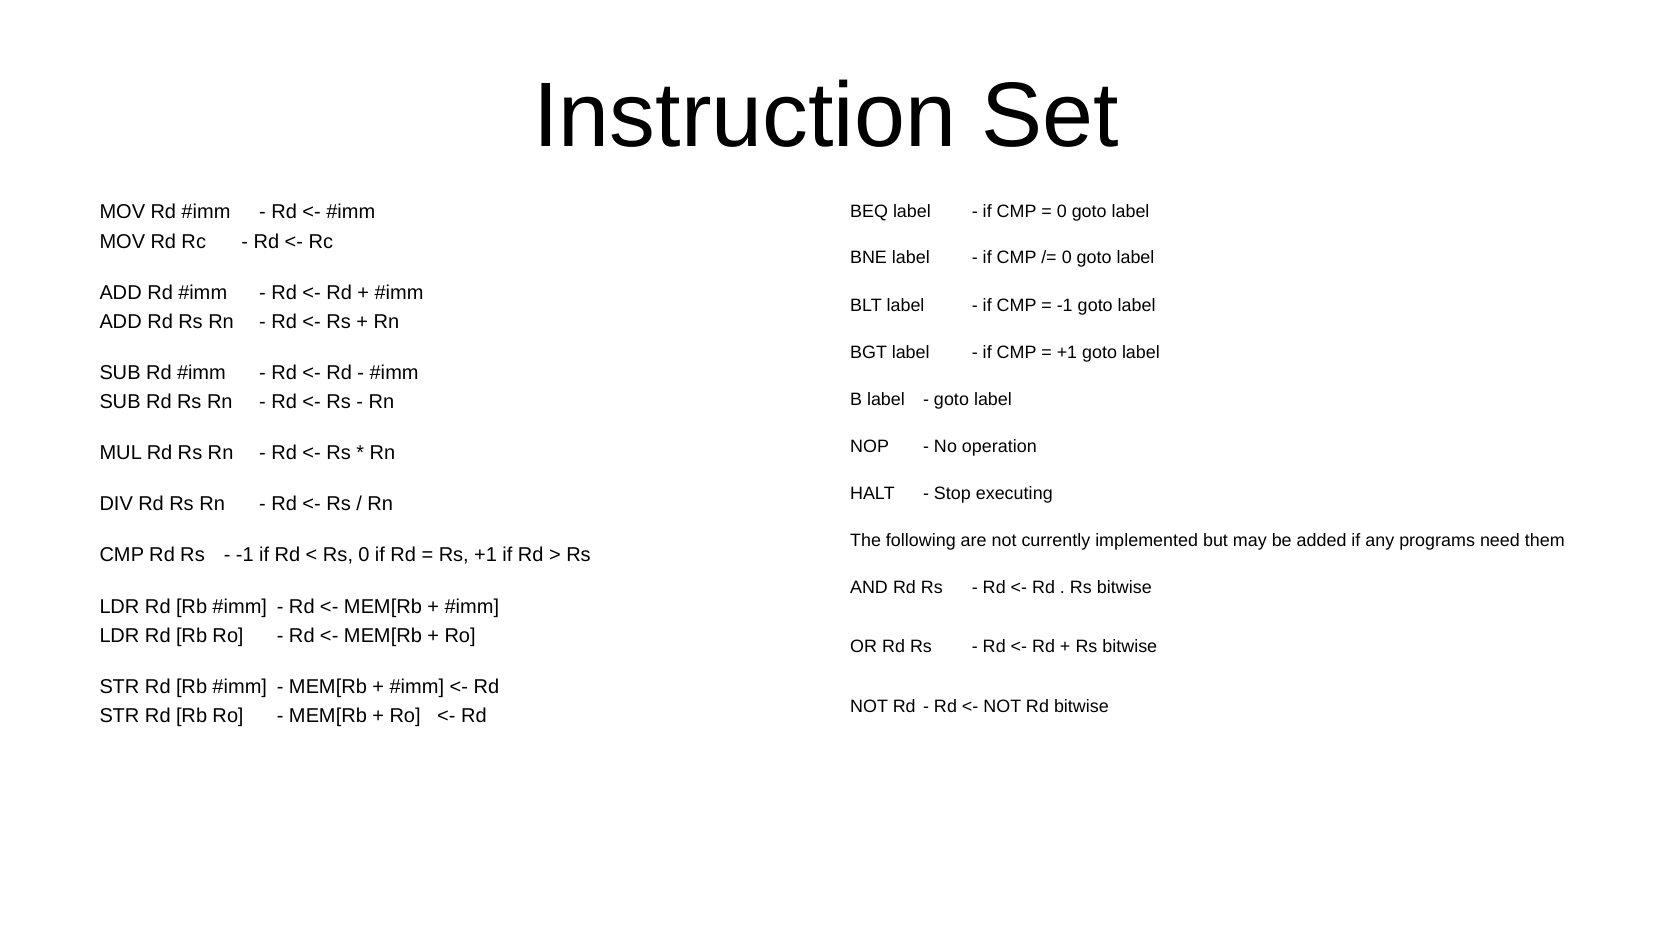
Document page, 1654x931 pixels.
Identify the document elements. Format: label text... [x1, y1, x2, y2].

list MOV Rd #imm - Rd <- #imm MOV Rd Rc - Rd <- Rc ADD Rd #imm - Rd <- Rd + #imm ADD Rd Rs Rn - Rd <- Rs + Rn SUB Rd #imm - Rd <- Rd - #imm SUB Rd Rs Rn - Rd <- Rs - Rn MUL Rd Rs Rn - Rd <- Rs * Rn DIV Rd Rs Rn - Rd <- Rs / Rn CMP Rd Rs - -1 if Rd < Rs, 0 if Rd = Rs, +1 if Rd > Rs LDR Rd [Rb #imm] - Rd <- MEM[Rb + #imm] LDR Rd [Rb Ro] - Rd <- MEM[Rb + Ro] STR Rd [Rb #imm] - MEM[Rb + #imm] <- Rd STR Rd [Rb Ro] - MEM[Rb + Ro] <- Rd [82, 200, 827, 741]
title Instruction Set [82, 37, 1571, 193]
list BEQ label - if CMP = 0 goto label BNE label - if CMP /= 0 goto label BLT label - if CMP = -1 goto label BGT label - if CMP = +1 goto label B label - goto label NOP - No operation HALT - Stop executing The following are not currently implemented but may be added if any programs need them AND Rd Rs - Rd <- Rd . Rs bitwise OR Rd Rs - Rd <- Rd + Rs bitwise NOT Rd - Rd <- NOT Rd bitwise [827, 200, 1571, 741]
